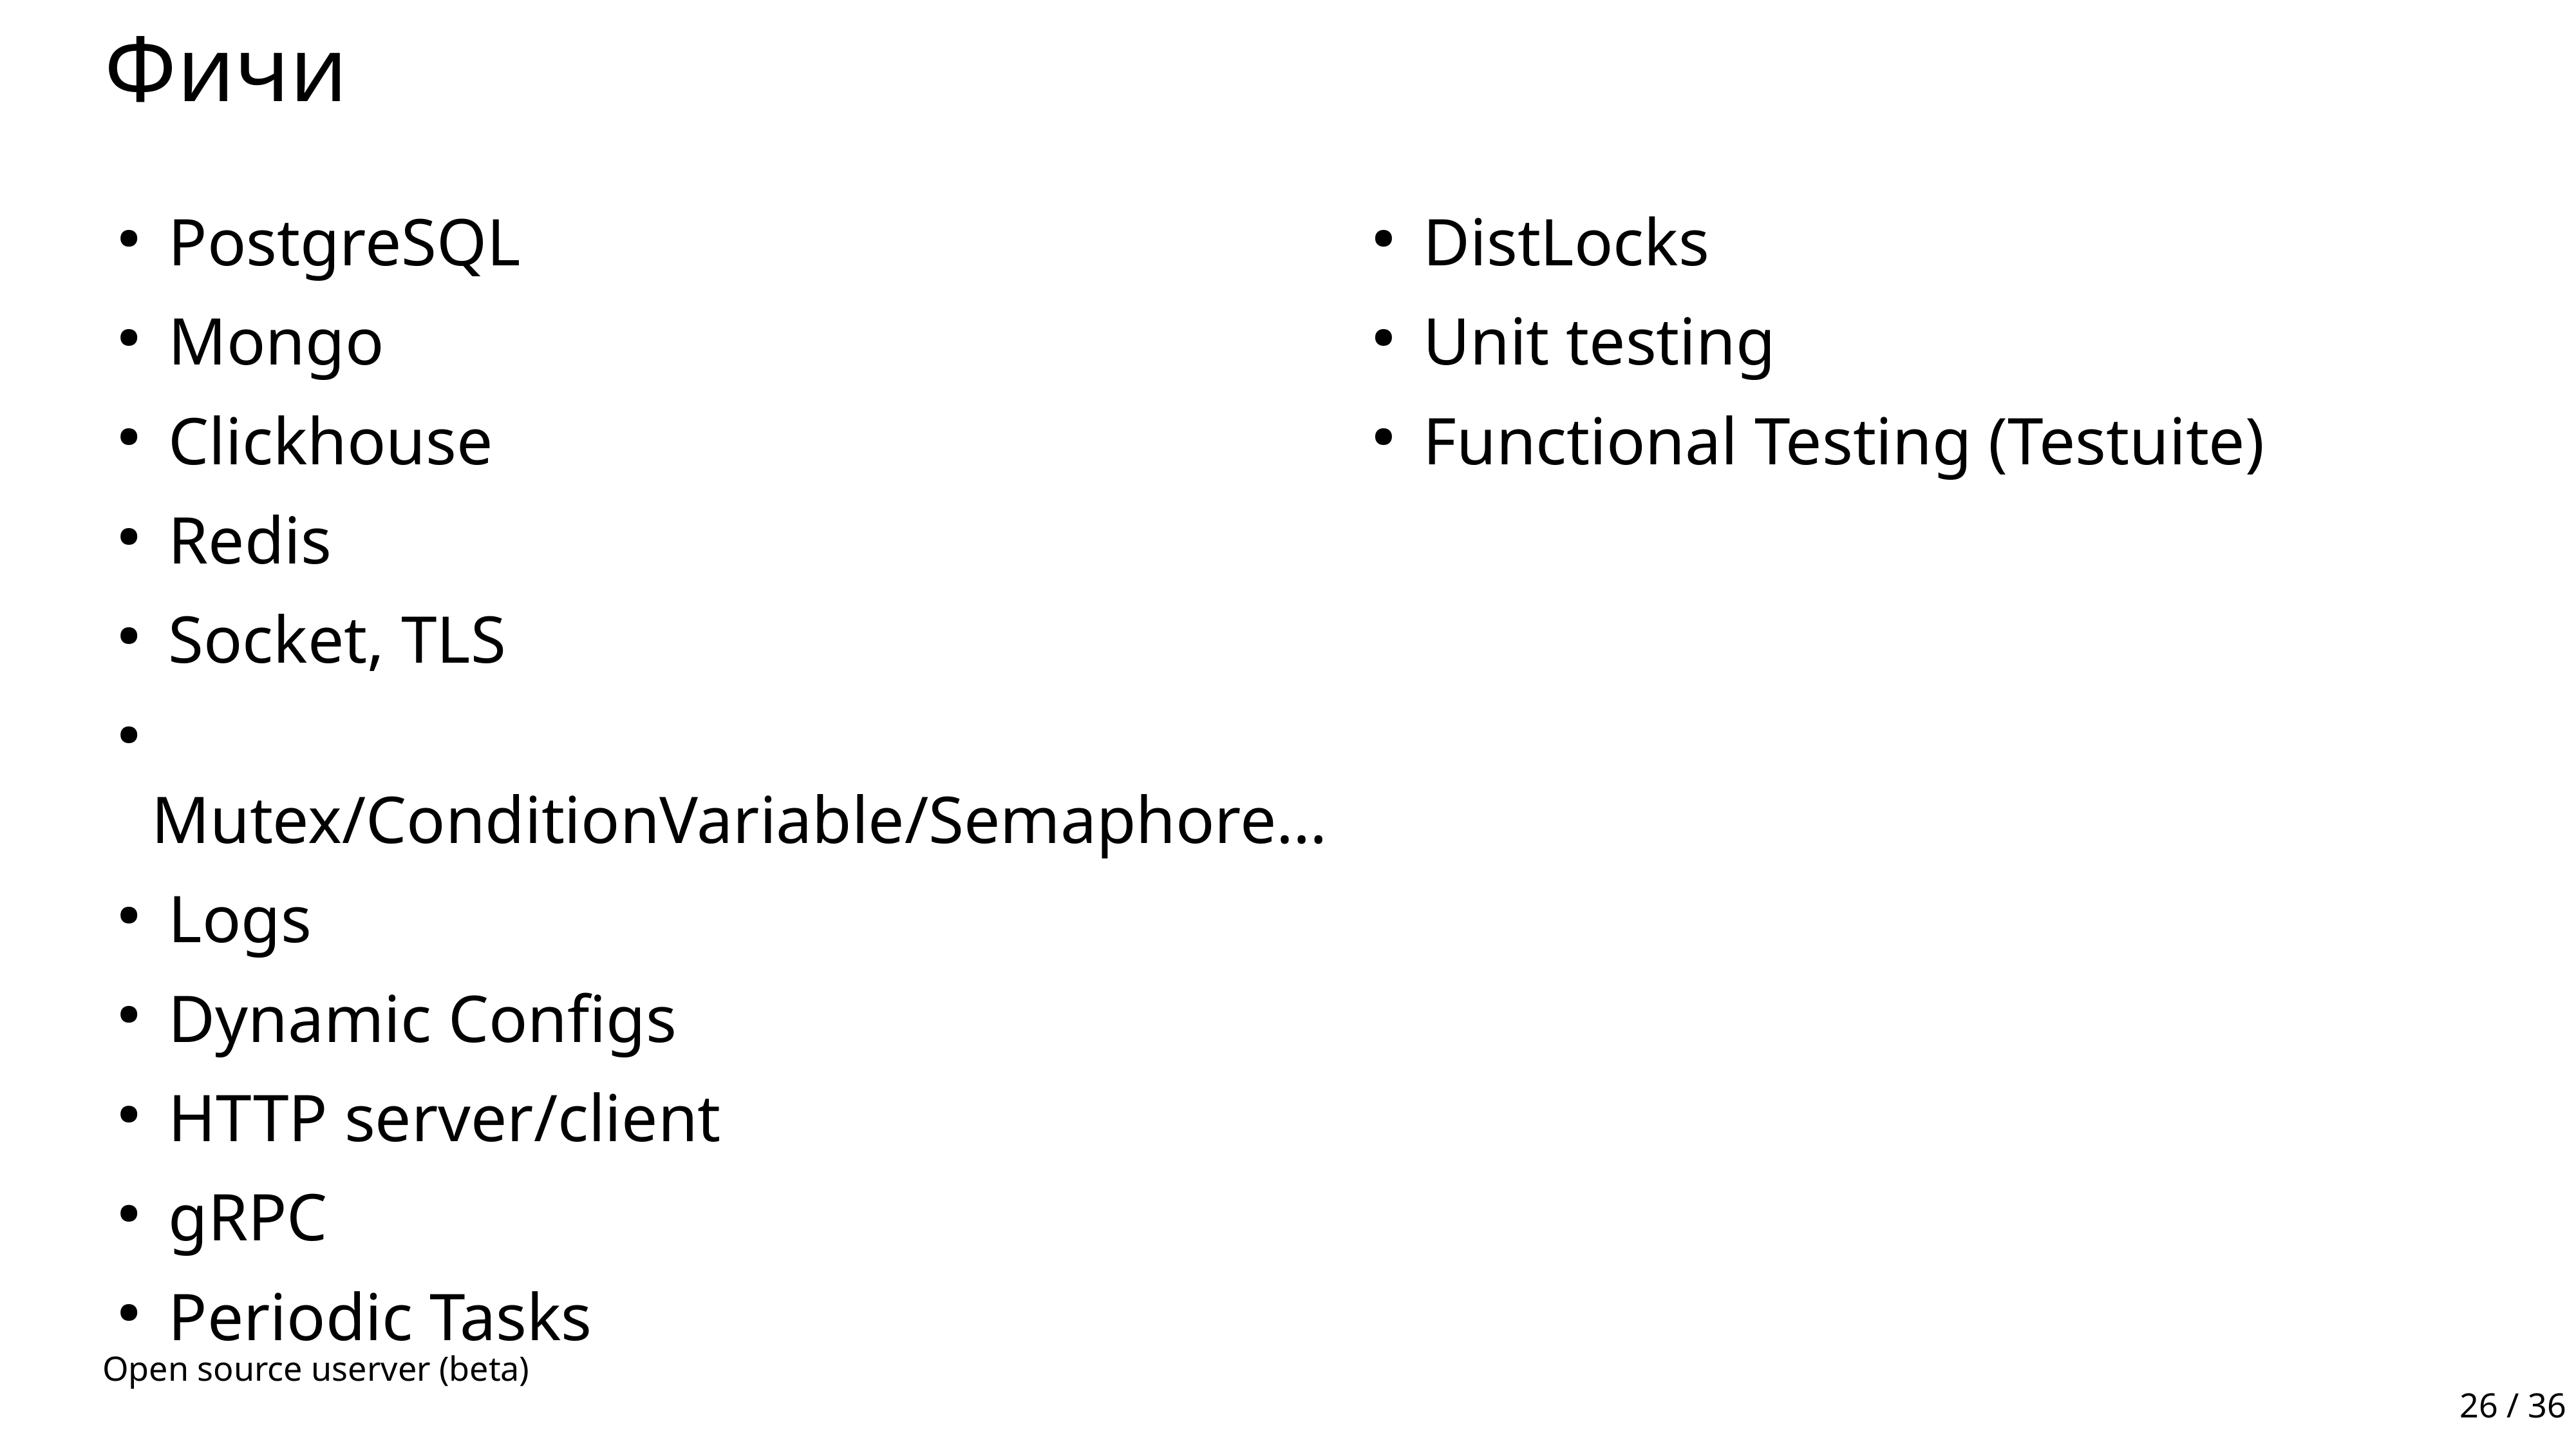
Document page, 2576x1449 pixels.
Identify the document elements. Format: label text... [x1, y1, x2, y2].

list Open source userver (beta) [93, 1338, 1190, 1393]
title Фичи [95, 19, 2576, 155]
list DistLocks Unit testing Functional Testing (Testuite) [1351, 193, 2576, 1361]
list PostgreSQL Mongo Clickhouse Redis Socket, TLS Mutex/ConditionVariable/Semaphore… Logs Dynamic Configs HTTP server/client gRPC Periodic Tasks [97, 193, 1343, 1361]
list <number> / 36 [1479, 1376, 2576, 1431]
